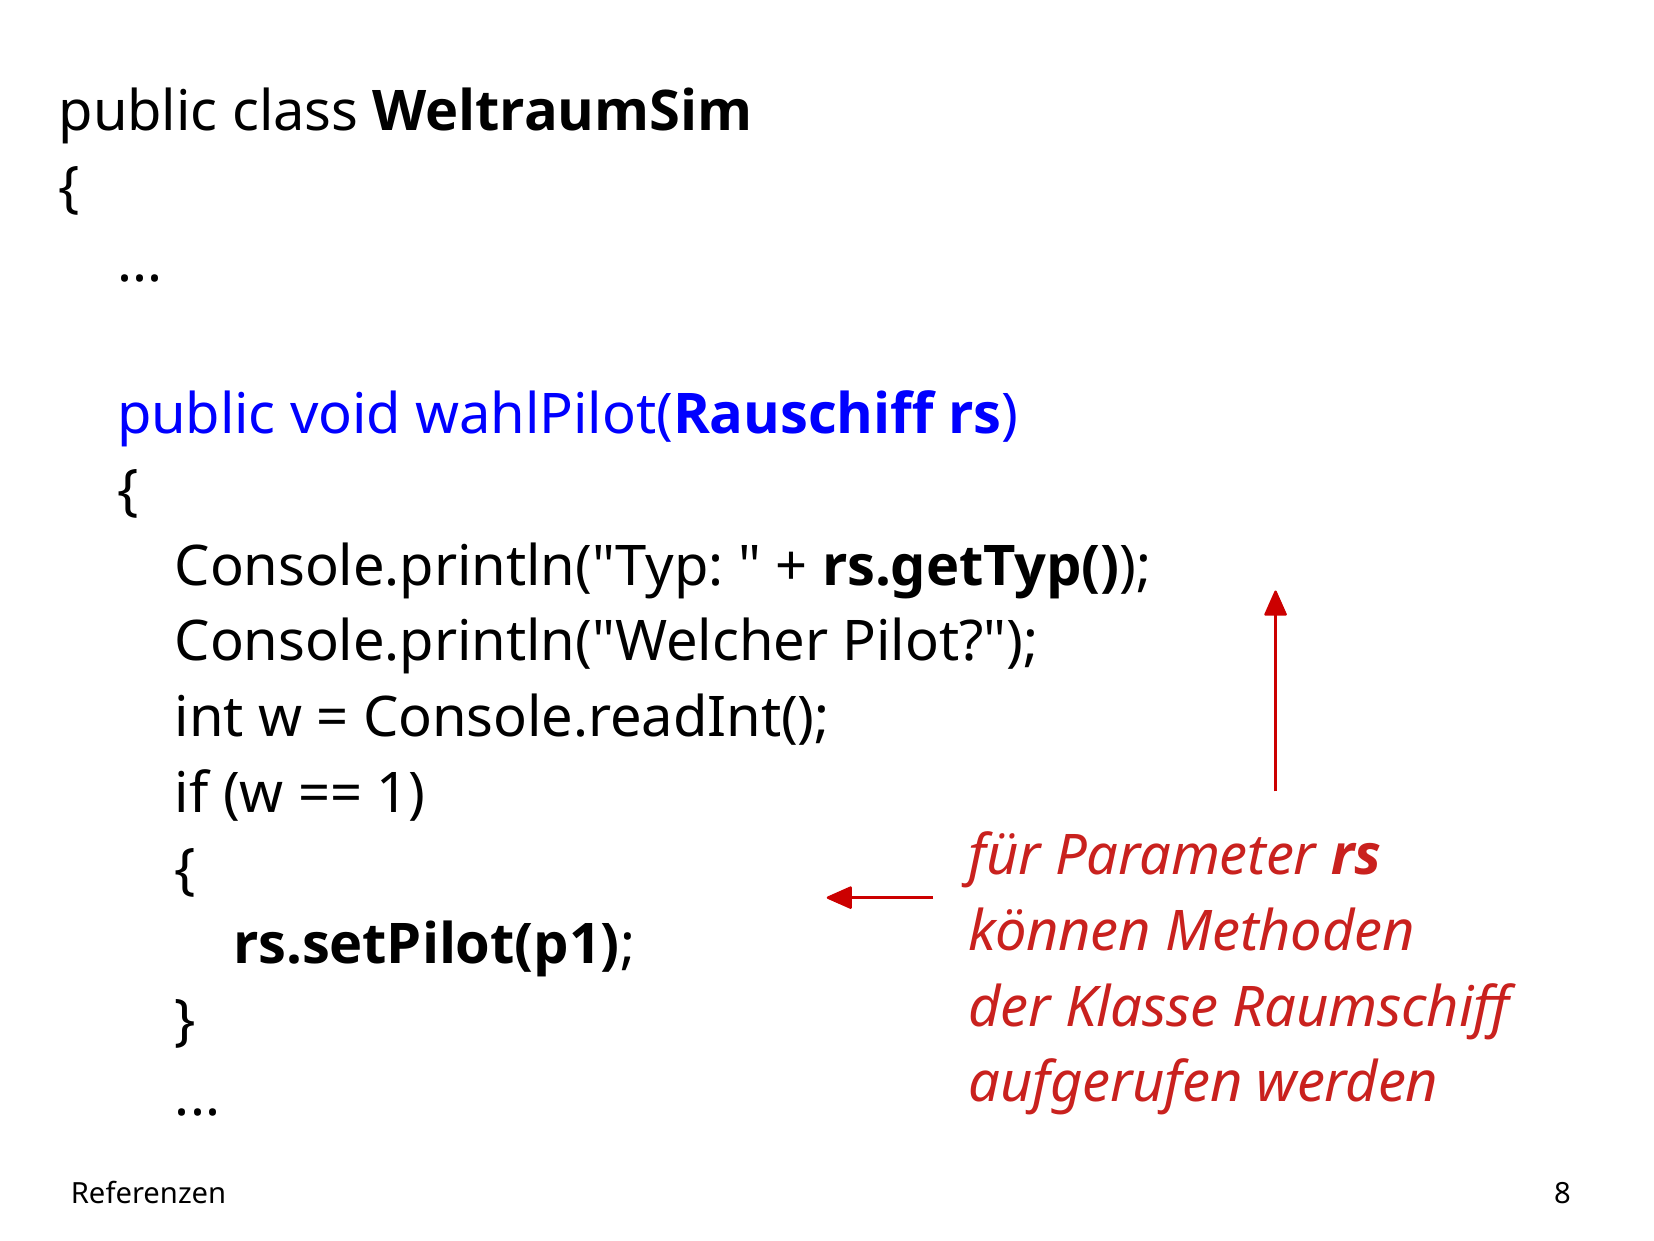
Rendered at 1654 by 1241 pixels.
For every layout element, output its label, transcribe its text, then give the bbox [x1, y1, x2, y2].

list public class WeltraumSim { ... public void wahlPilot(Rauschiff rs) { Console.println("Typ: " + rs.getTyp()); Console.println("Welcher Pilot?"); int w = Console.readInt(); if (w == 1) { rs.setPilot(p1); } ... [59, 70, 1630, 1146]
list für Parameter rs können Methoden der Klasse Raumschiff aufgerufen werden [968, 814, 1642, 1123]
